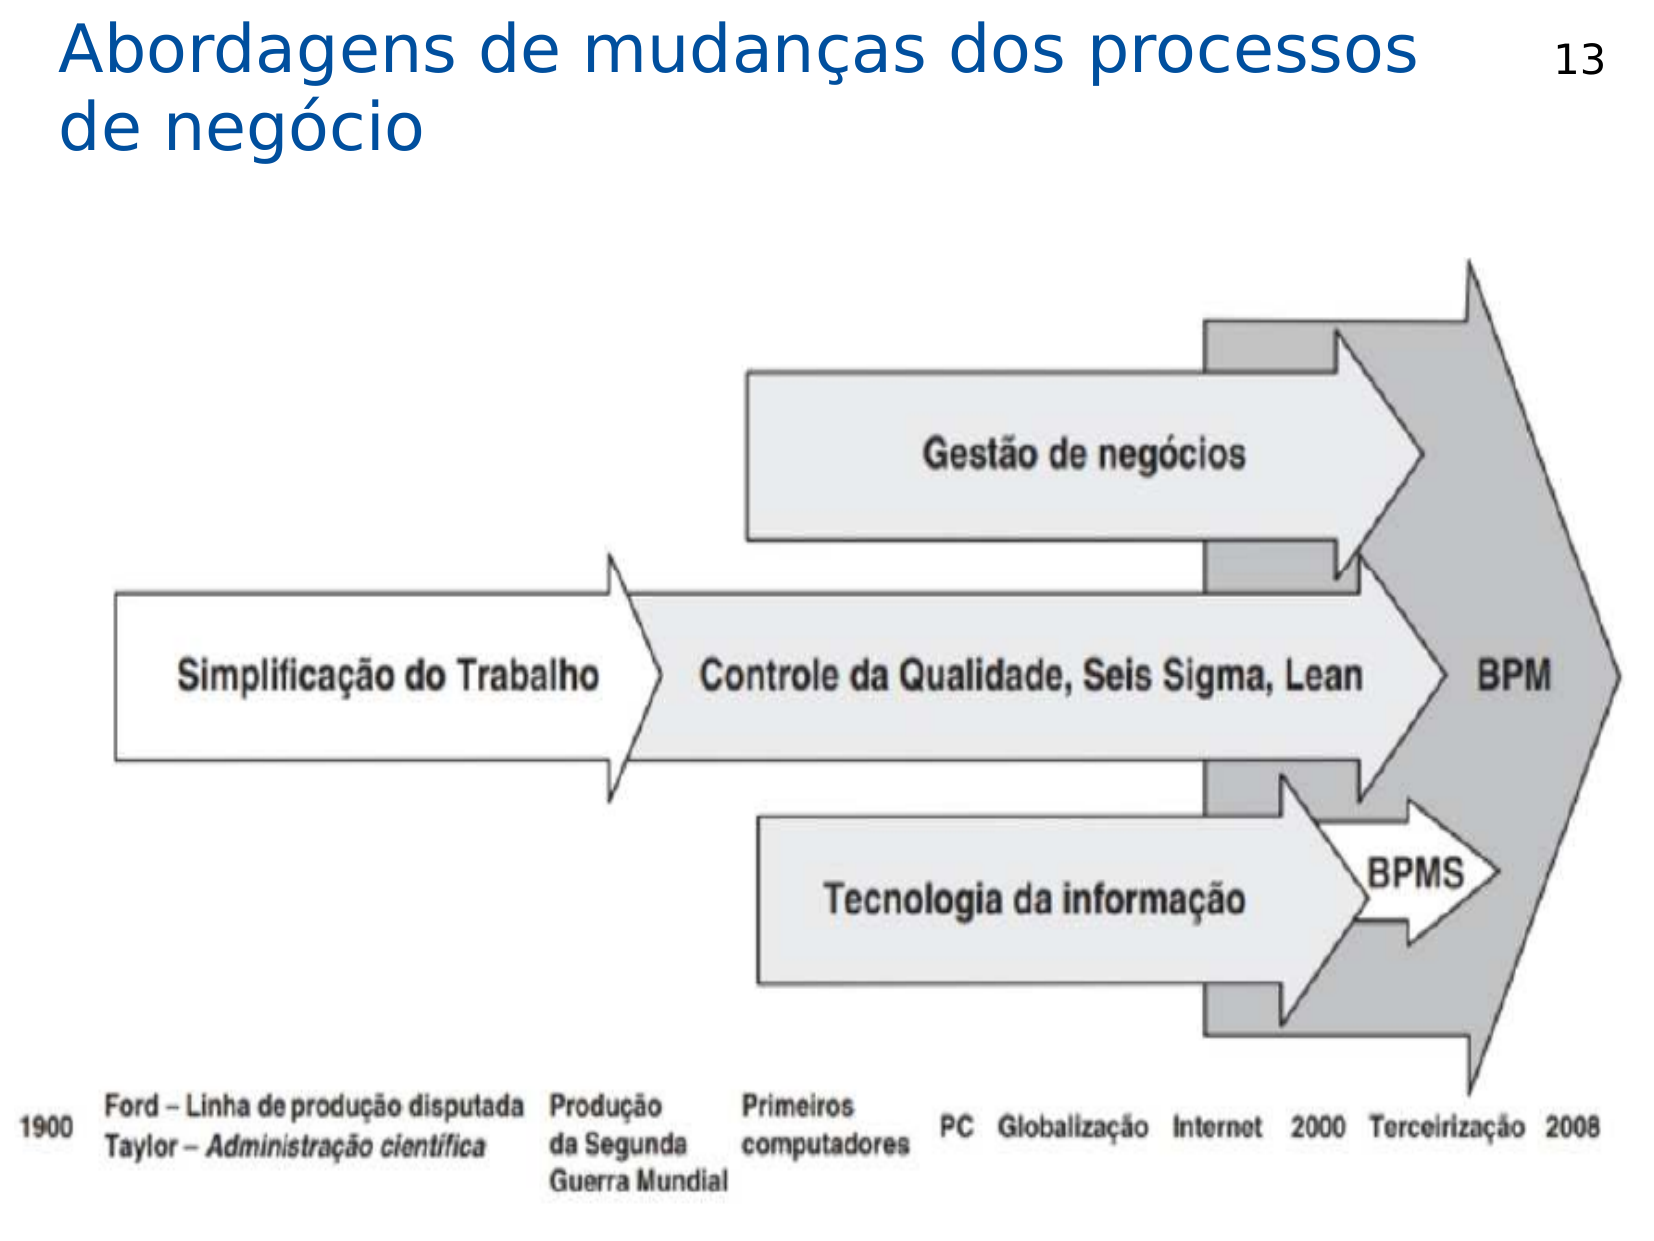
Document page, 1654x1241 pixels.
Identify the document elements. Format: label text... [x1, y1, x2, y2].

title Abordagens de mudanças dos processos de negócio [59, 10, 1506, 167]
picture [14, 257, 1627, 1211]
